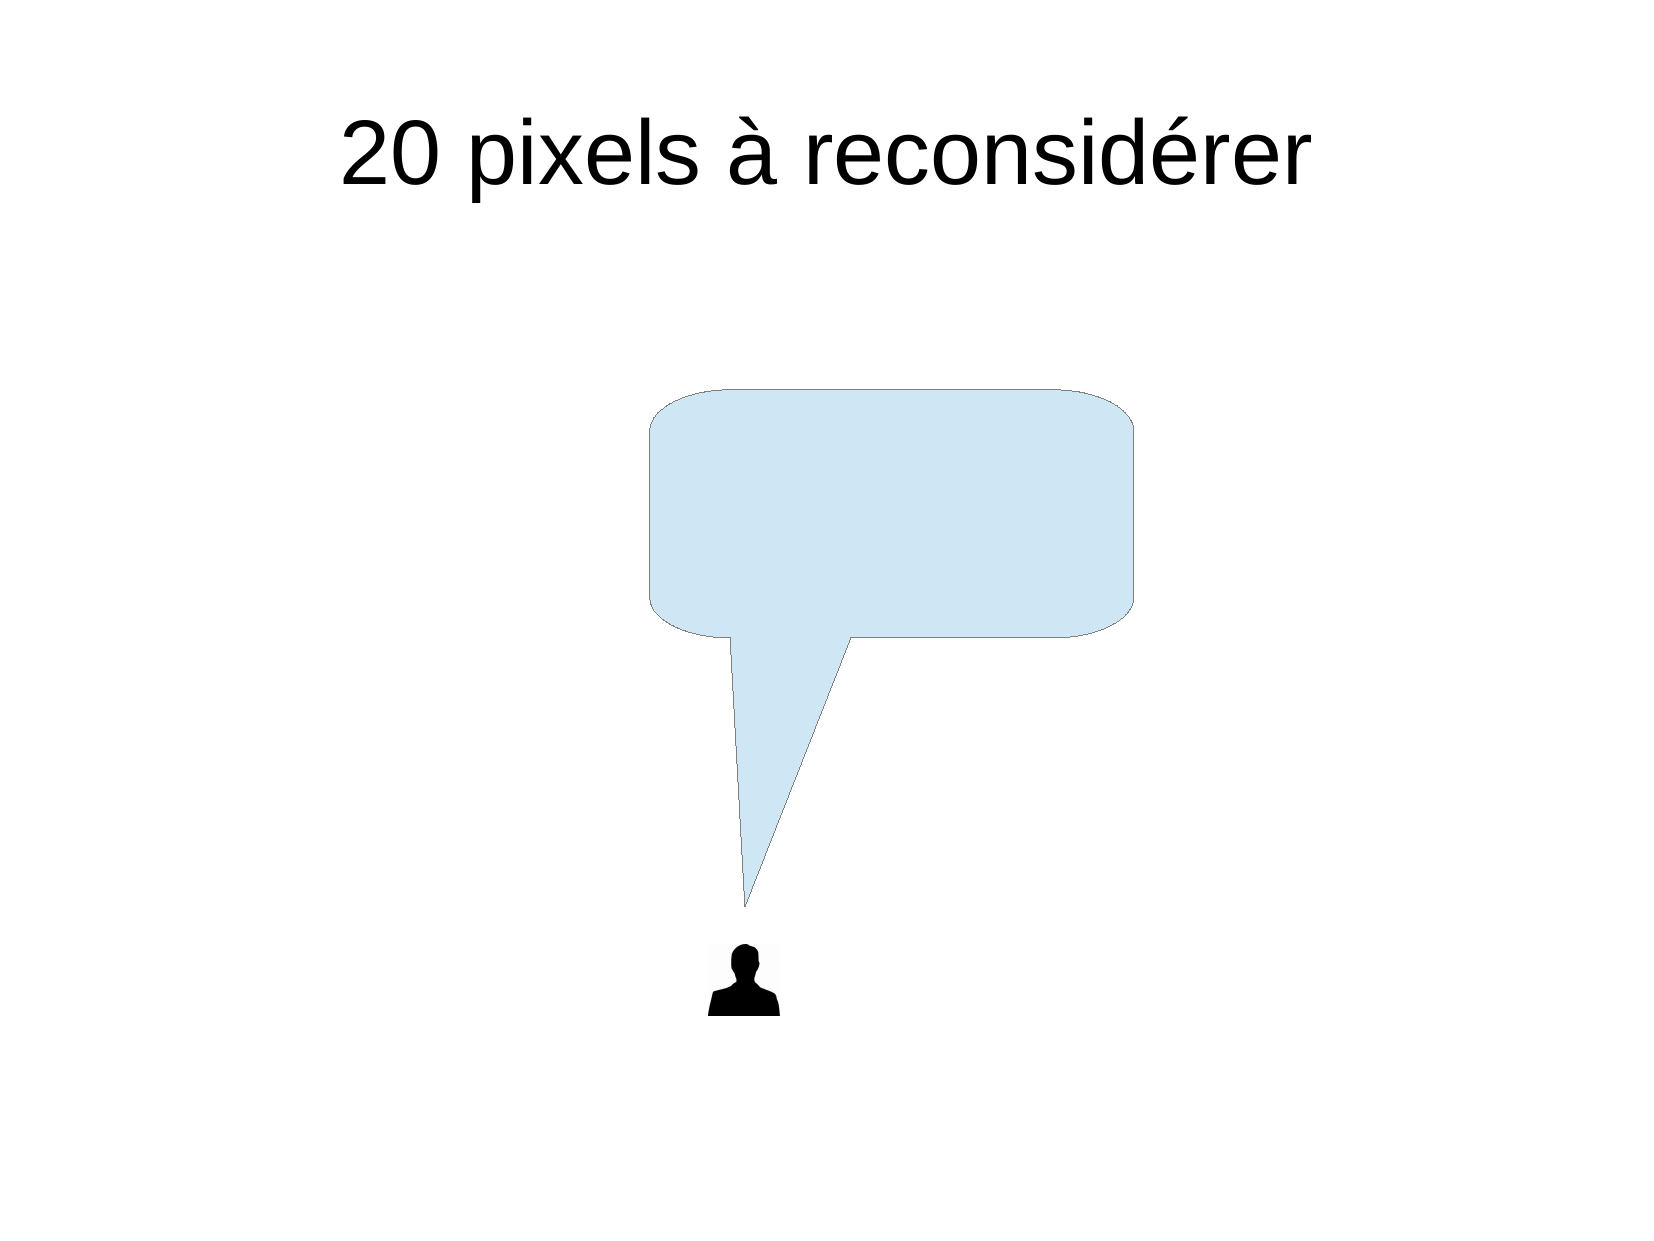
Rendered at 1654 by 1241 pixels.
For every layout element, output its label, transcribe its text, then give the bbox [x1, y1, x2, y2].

subtitle [82, 290, 1538, 1010]
text_box [649, 389, 1134, 907]
picture [708, 944, 780, 1016]
title 20 pixels à reconsidérer [82, 49, 1571, 257]
